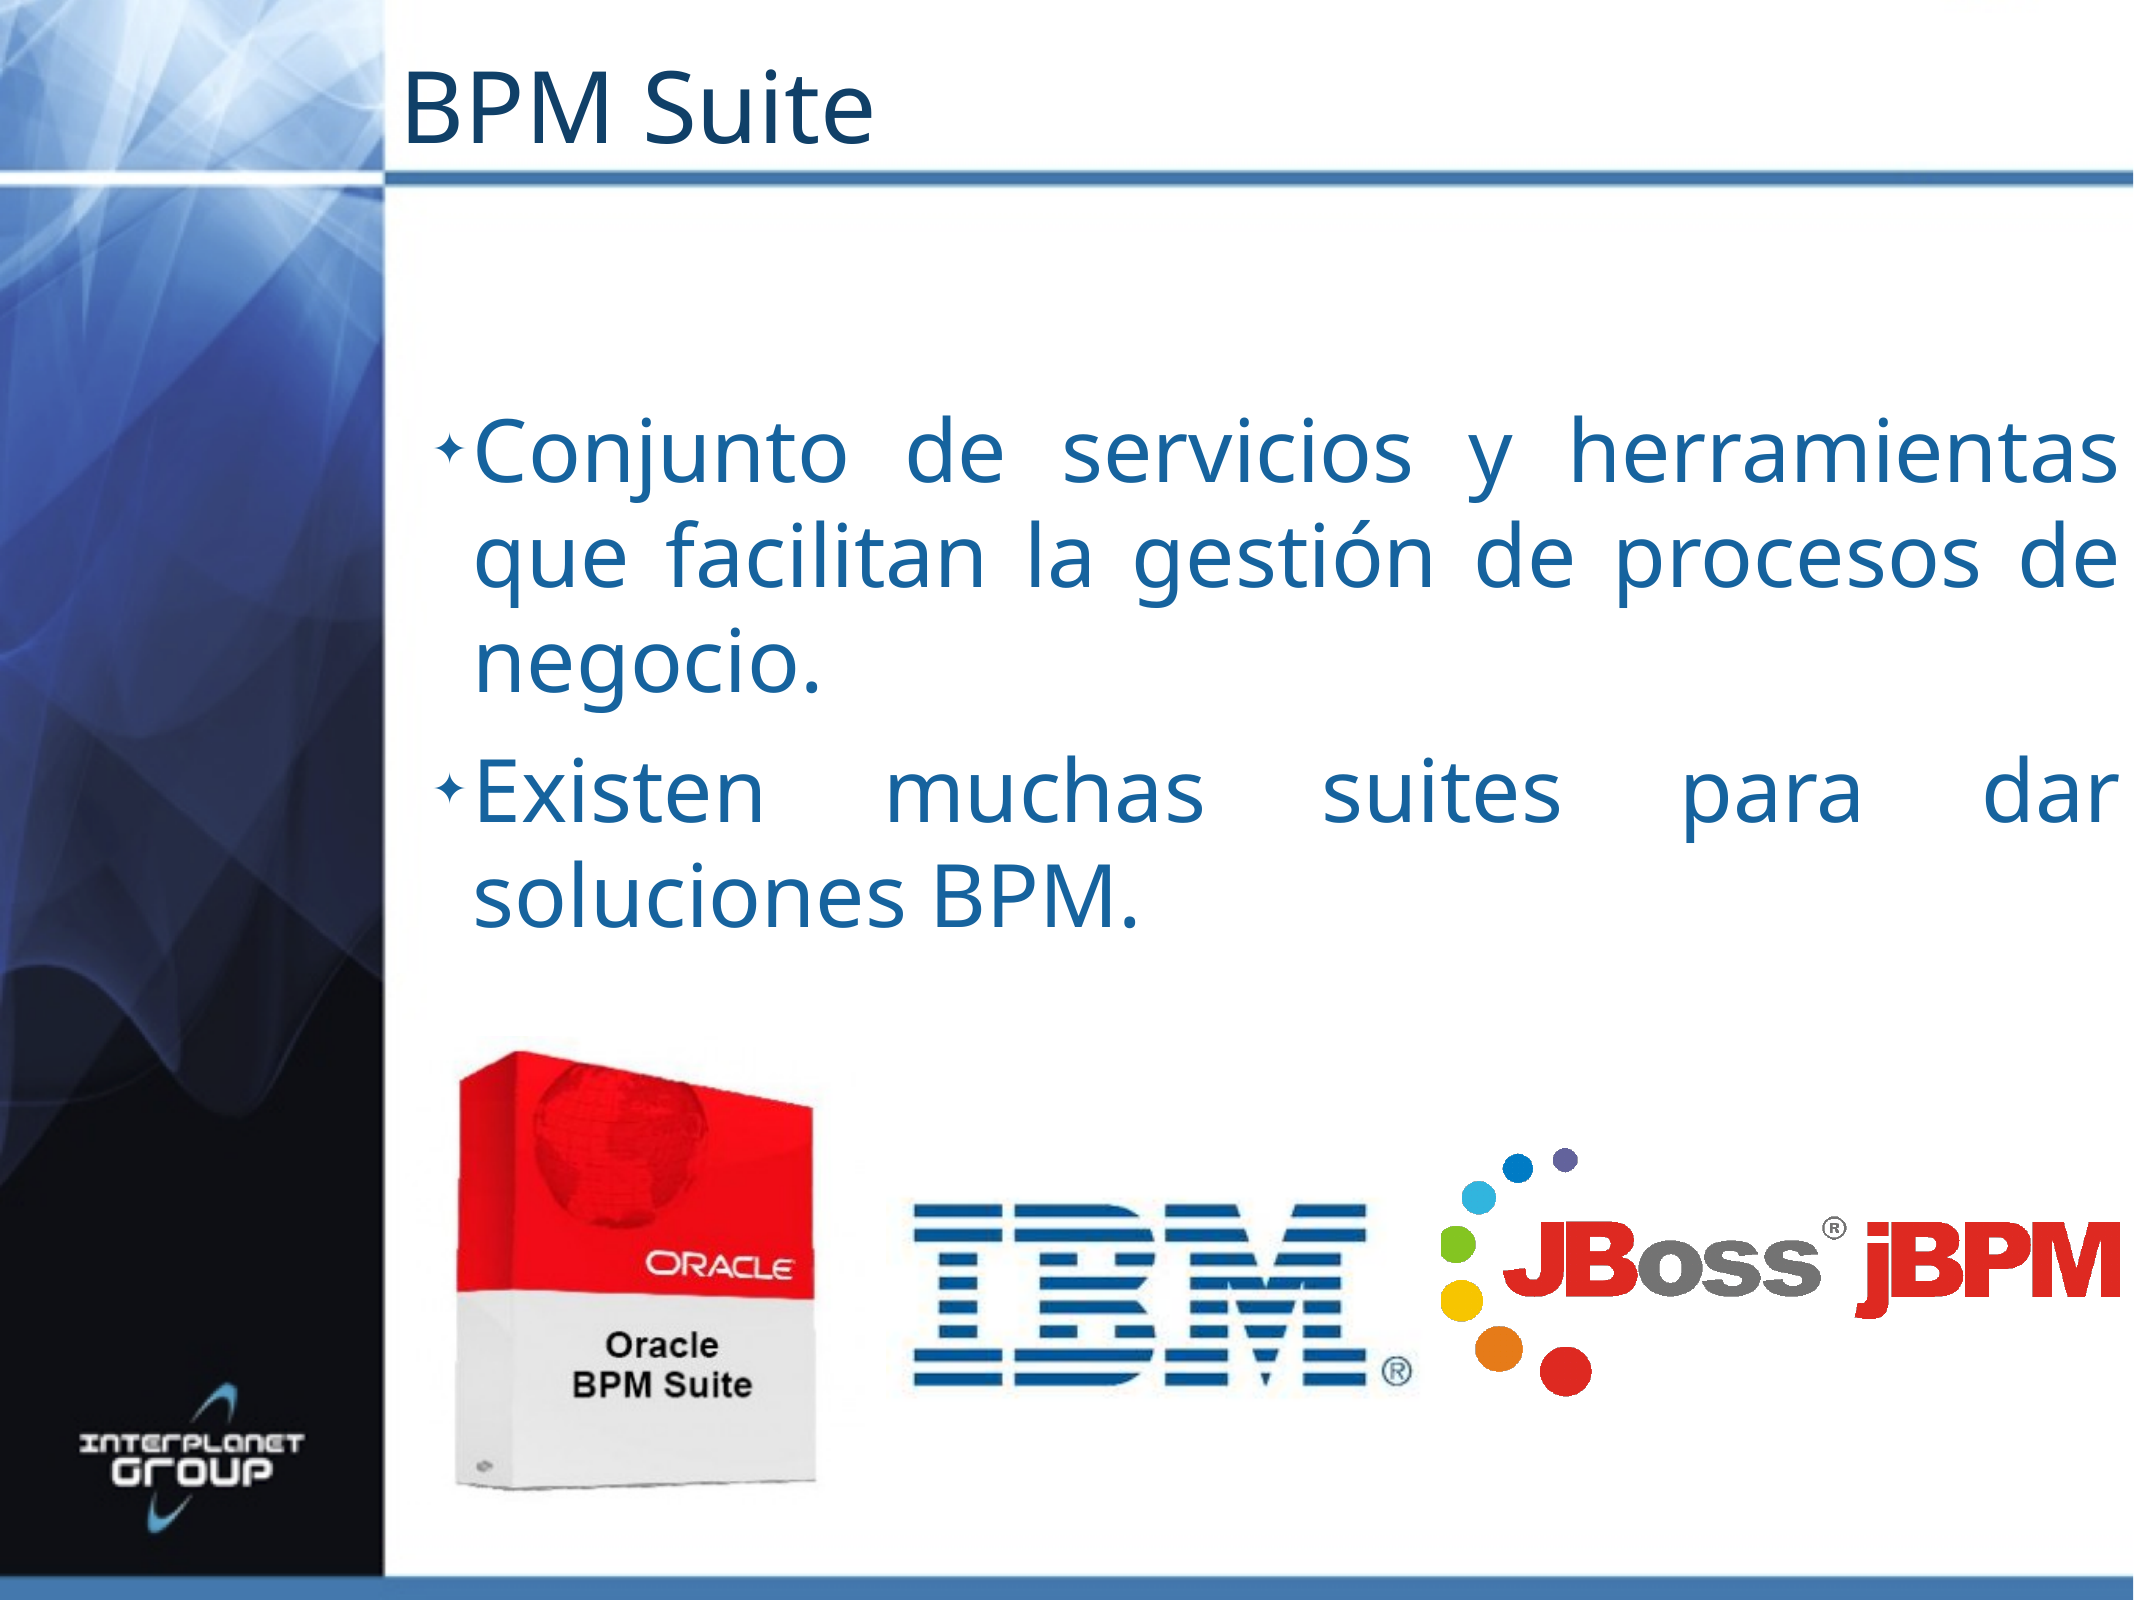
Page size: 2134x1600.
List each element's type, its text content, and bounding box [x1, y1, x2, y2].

list Conjunto de servicios y herramientas que facilitan la gestión de procesos de negocio. Existen muchas suites para dar soluciones BPM. [391, 335, 2130, 1005]
title BPM Suite [391, 0, 2109, 289]
picture [0, 0, 2134, 1600]
